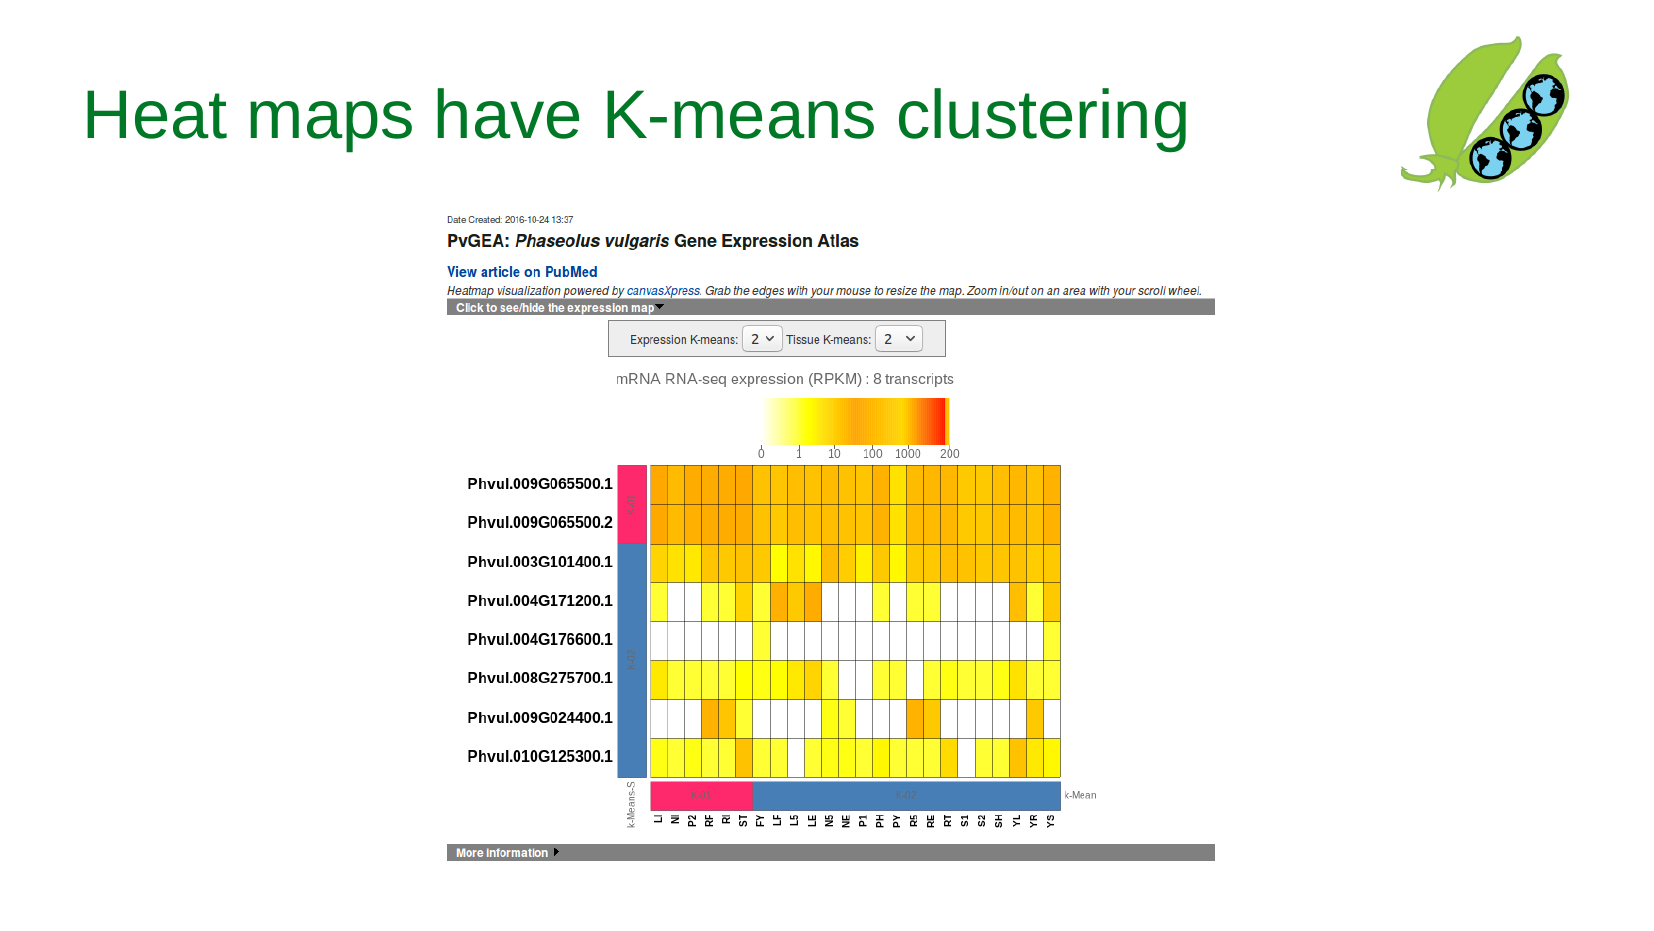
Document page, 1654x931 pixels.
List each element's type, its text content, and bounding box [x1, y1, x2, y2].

picture [435, 198, 1215, 882]
title Heat maps have K-means clustering [82, 37, 1571, 193]
